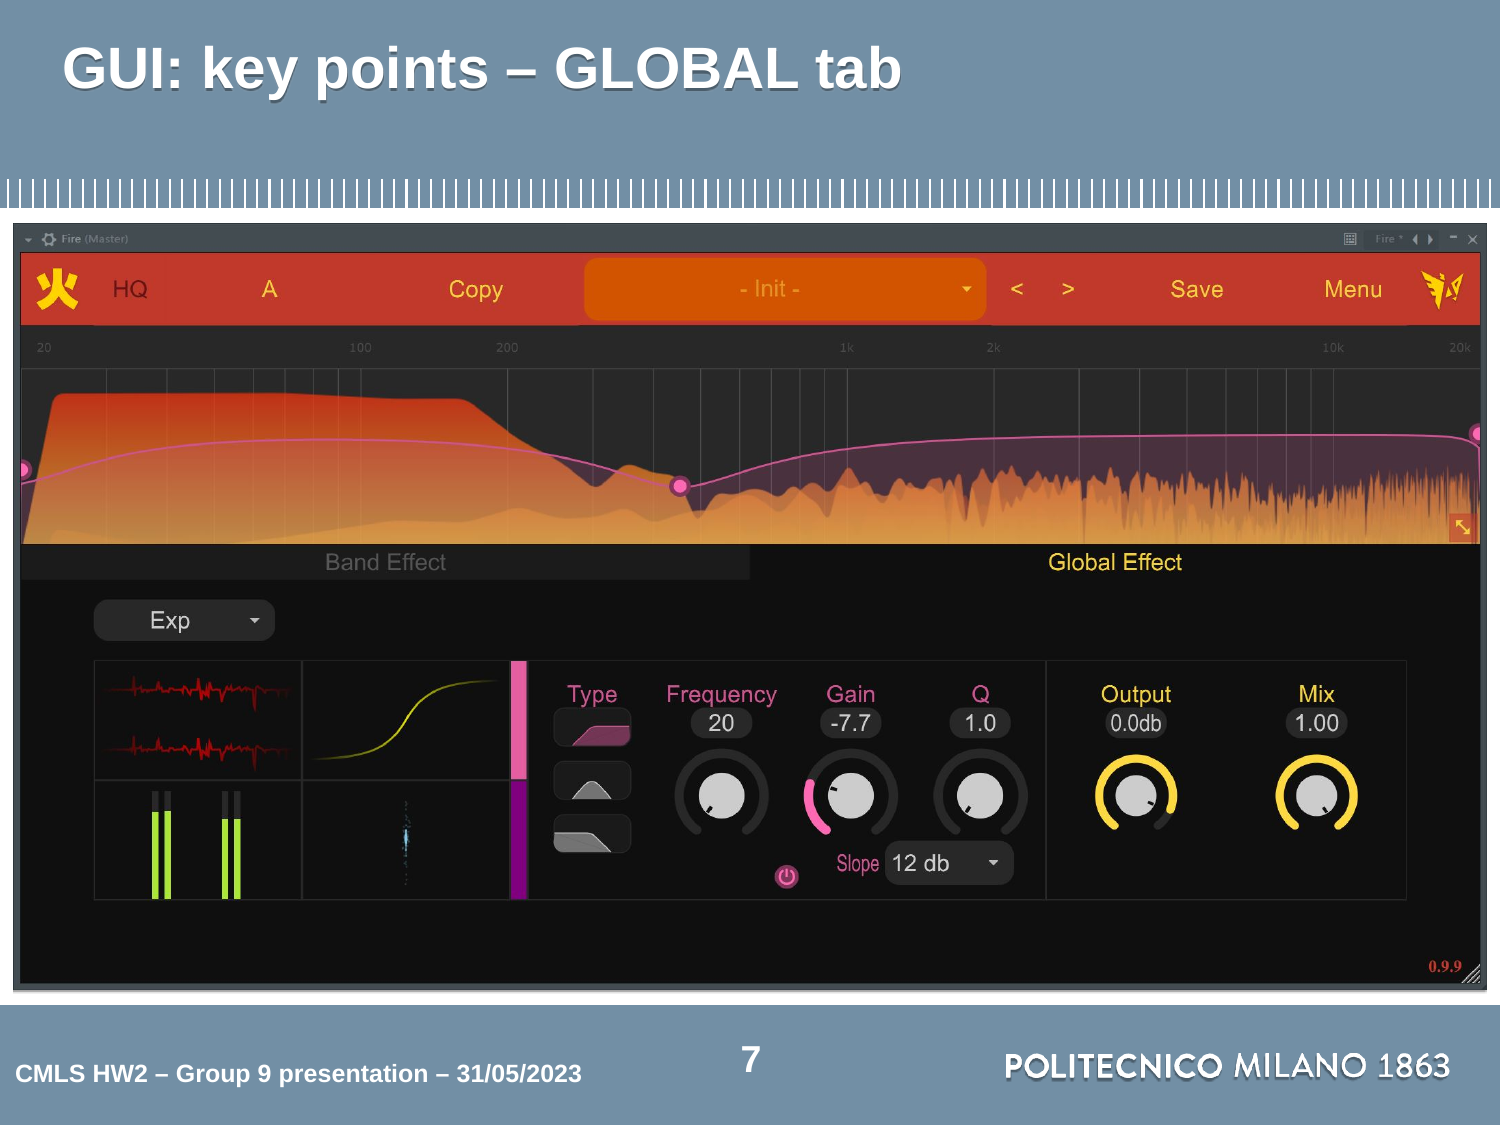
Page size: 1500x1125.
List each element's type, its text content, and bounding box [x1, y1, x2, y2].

picture [13, 223, 1487, 991]
text_box 7 [576, 1027, 927, 1088]
title GUI: key points – GLOBAL tab [47, 22, 1455, 161]
text_box CMLS HW2 – Group 9 presentation – 31/05/2023 [0, 1049, 610, 1125]
